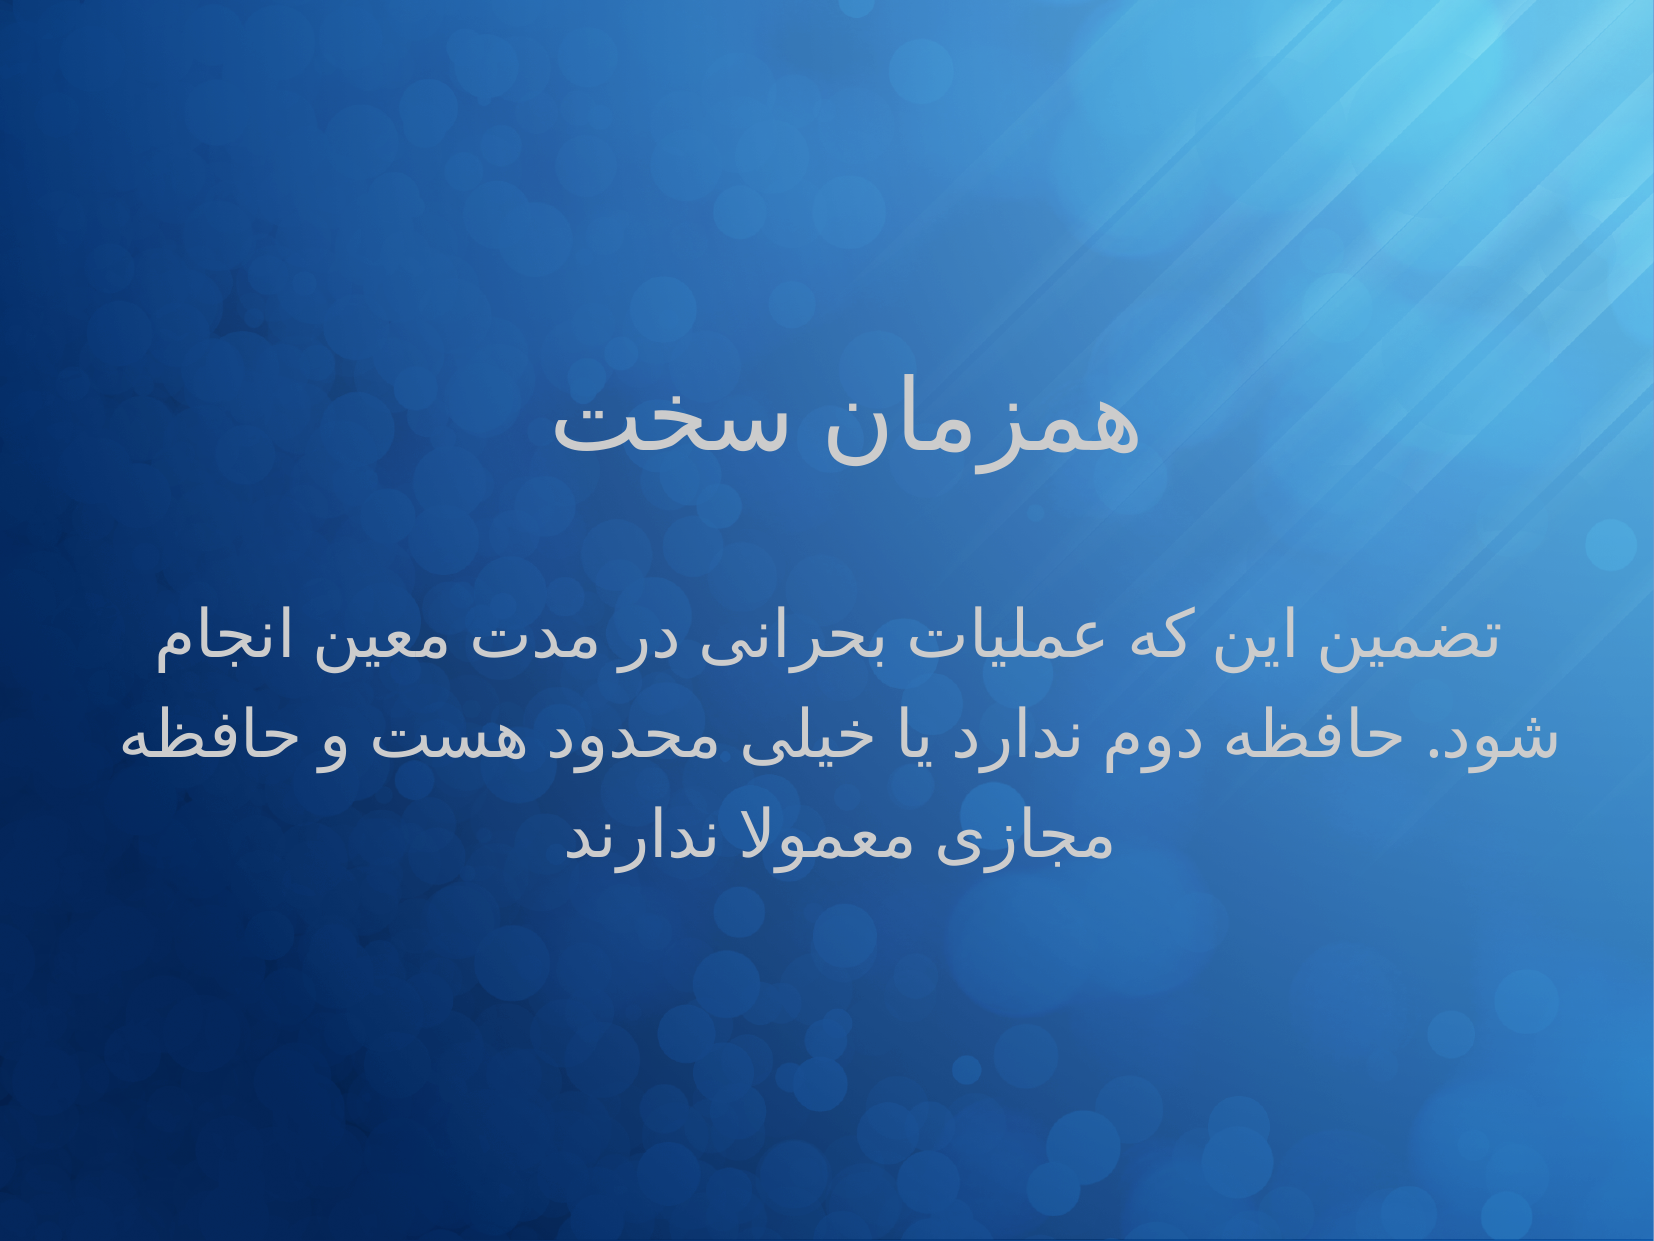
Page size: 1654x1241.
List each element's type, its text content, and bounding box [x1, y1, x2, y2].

picture [0, 0, 1654, 1241]
title همزمان سخت [118, 294, 1576, 557]
subtitle تضمین این که عملیات بحرانی در مدت معین انجام شود. حافظه دوم ندارد یا خیلی محدود هست و حافظه مجازی معمولا ندارند [112, 531, 1570, 938]
